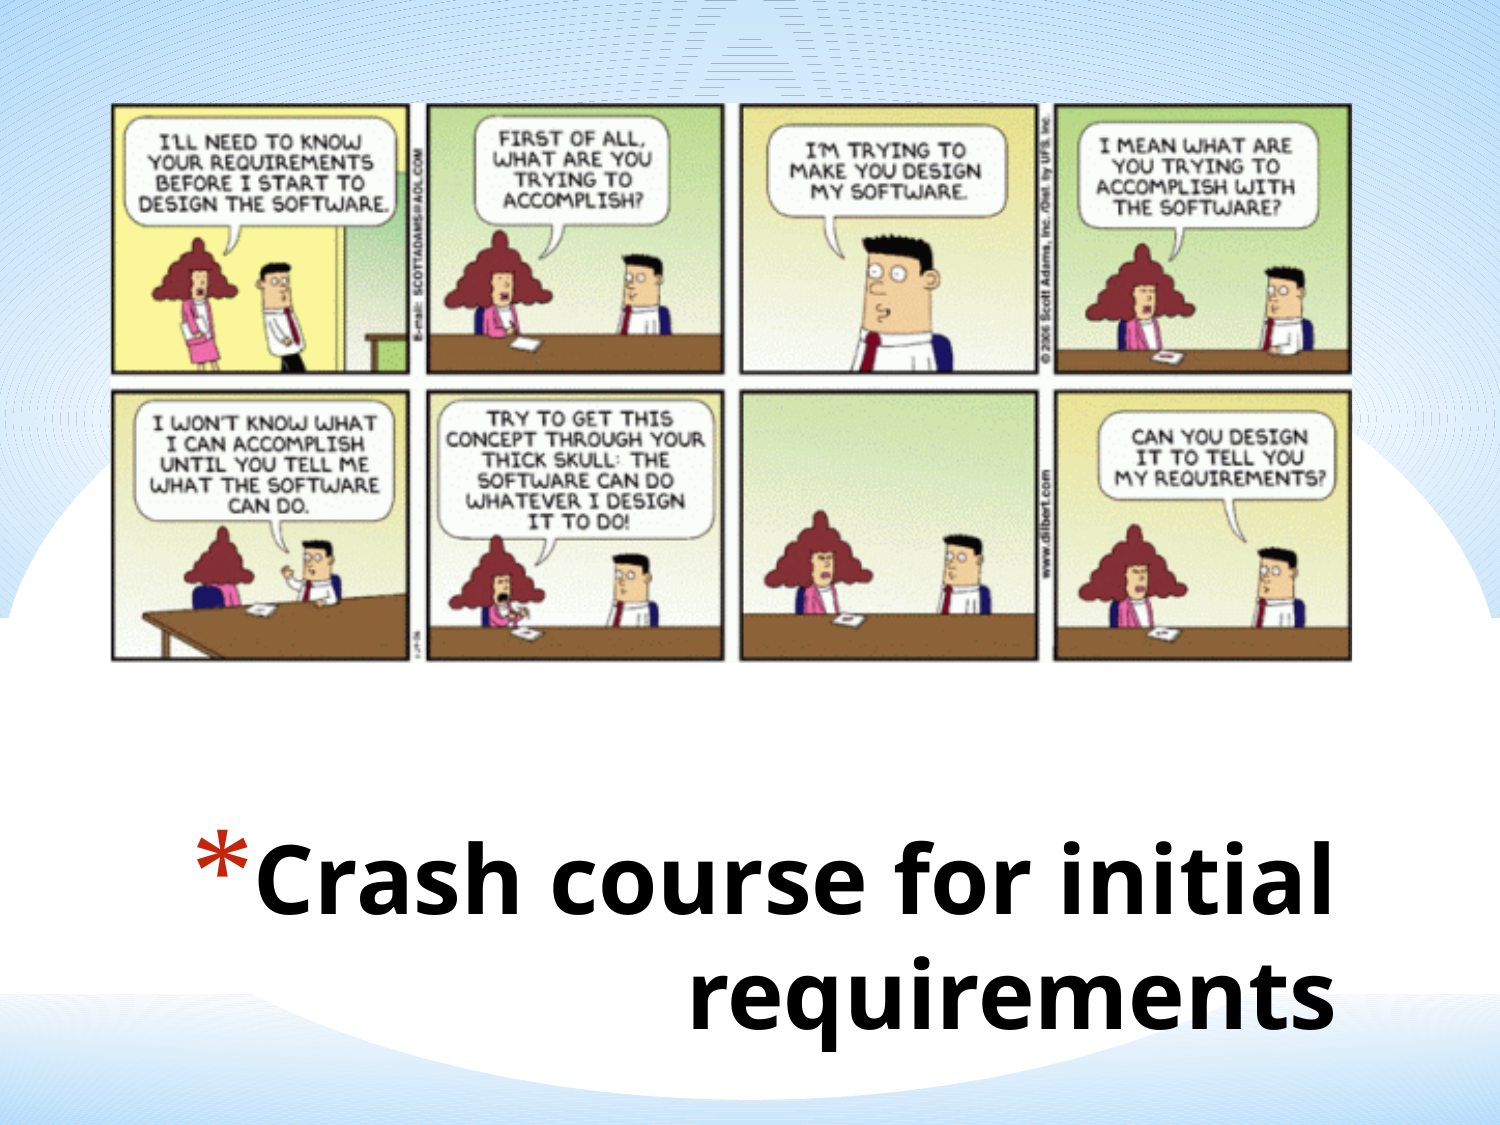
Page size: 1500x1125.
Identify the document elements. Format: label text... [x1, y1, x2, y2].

picture [110, 99, 1353, 663]
title Crash course for initial requirements [110, 810, 1353, 999]
